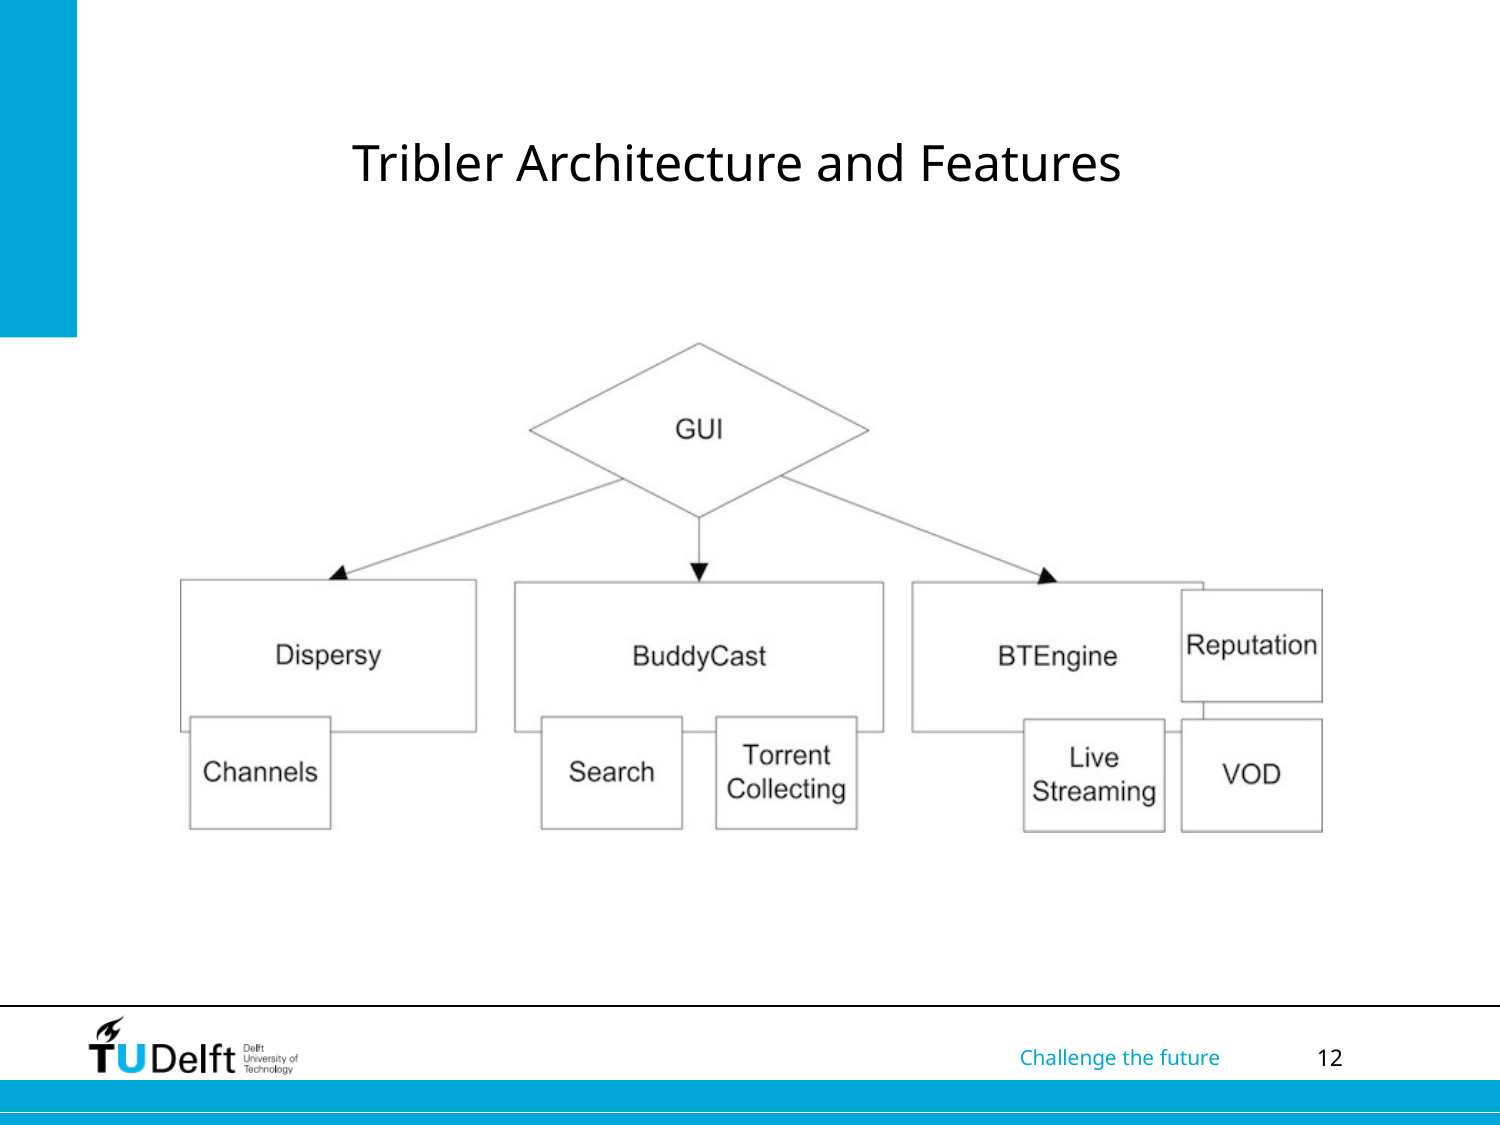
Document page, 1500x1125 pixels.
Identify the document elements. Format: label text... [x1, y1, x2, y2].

picture [180, 342, 1323, 833]
title Tribler Architecture and Features [150, 75, 1325, 250]
